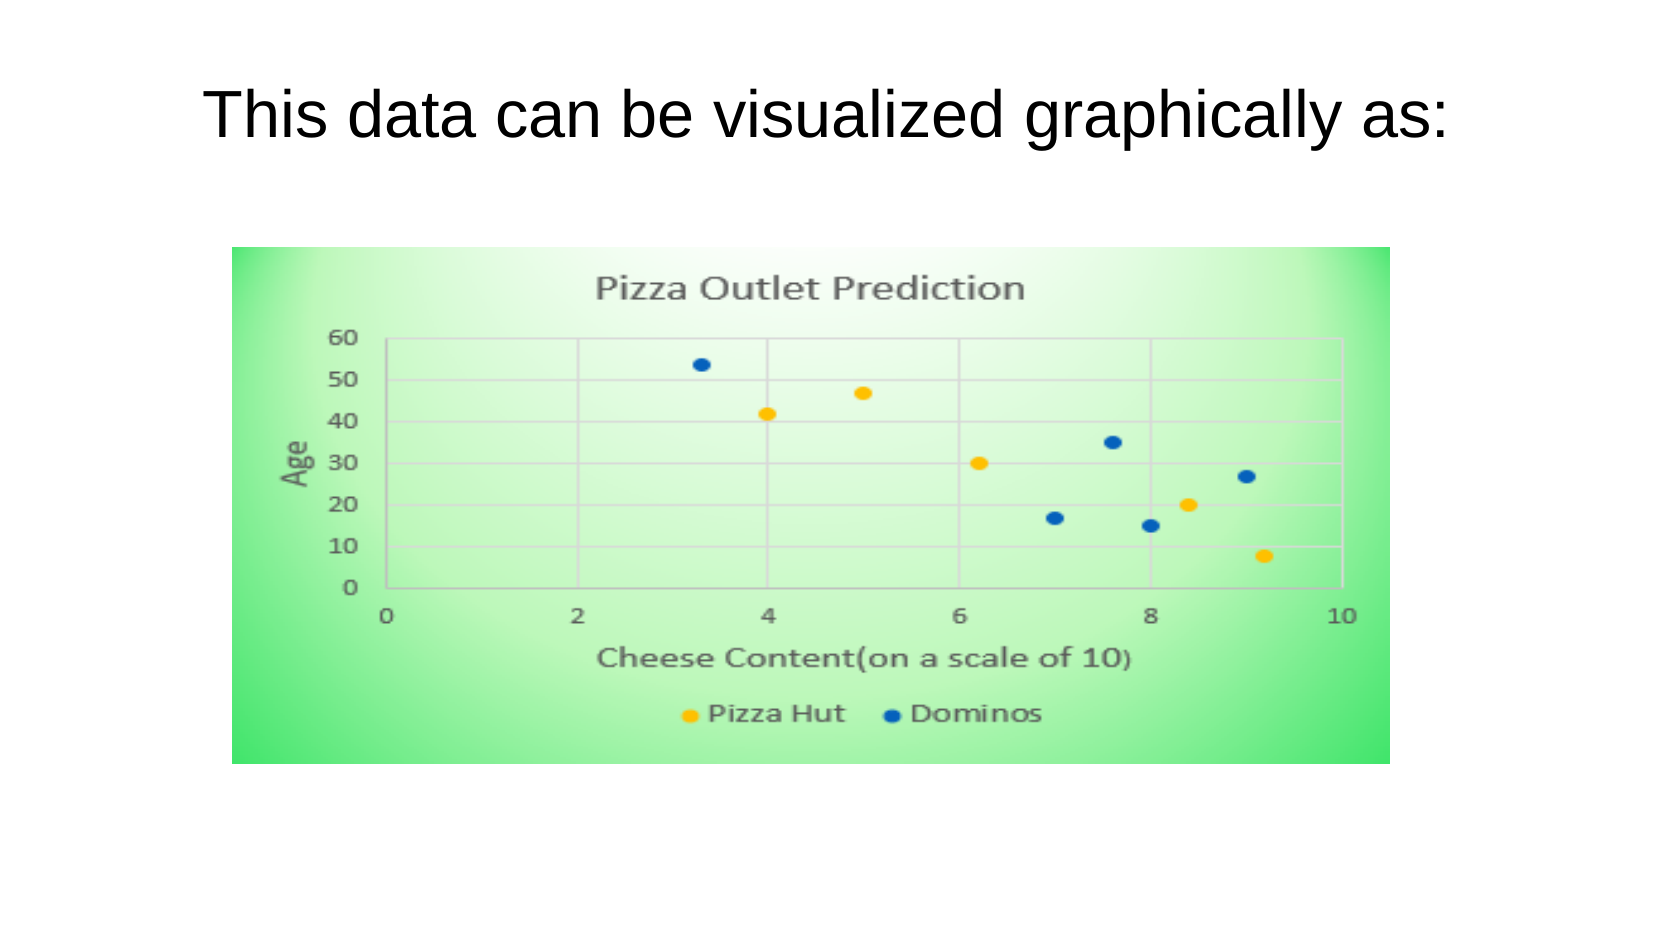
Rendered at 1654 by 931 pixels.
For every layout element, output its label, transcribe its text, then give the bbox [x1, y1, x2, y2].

title This data can be visualized graphically as: [82, 37, 1571, 193]
picture [232, 247, 1390, 764]
